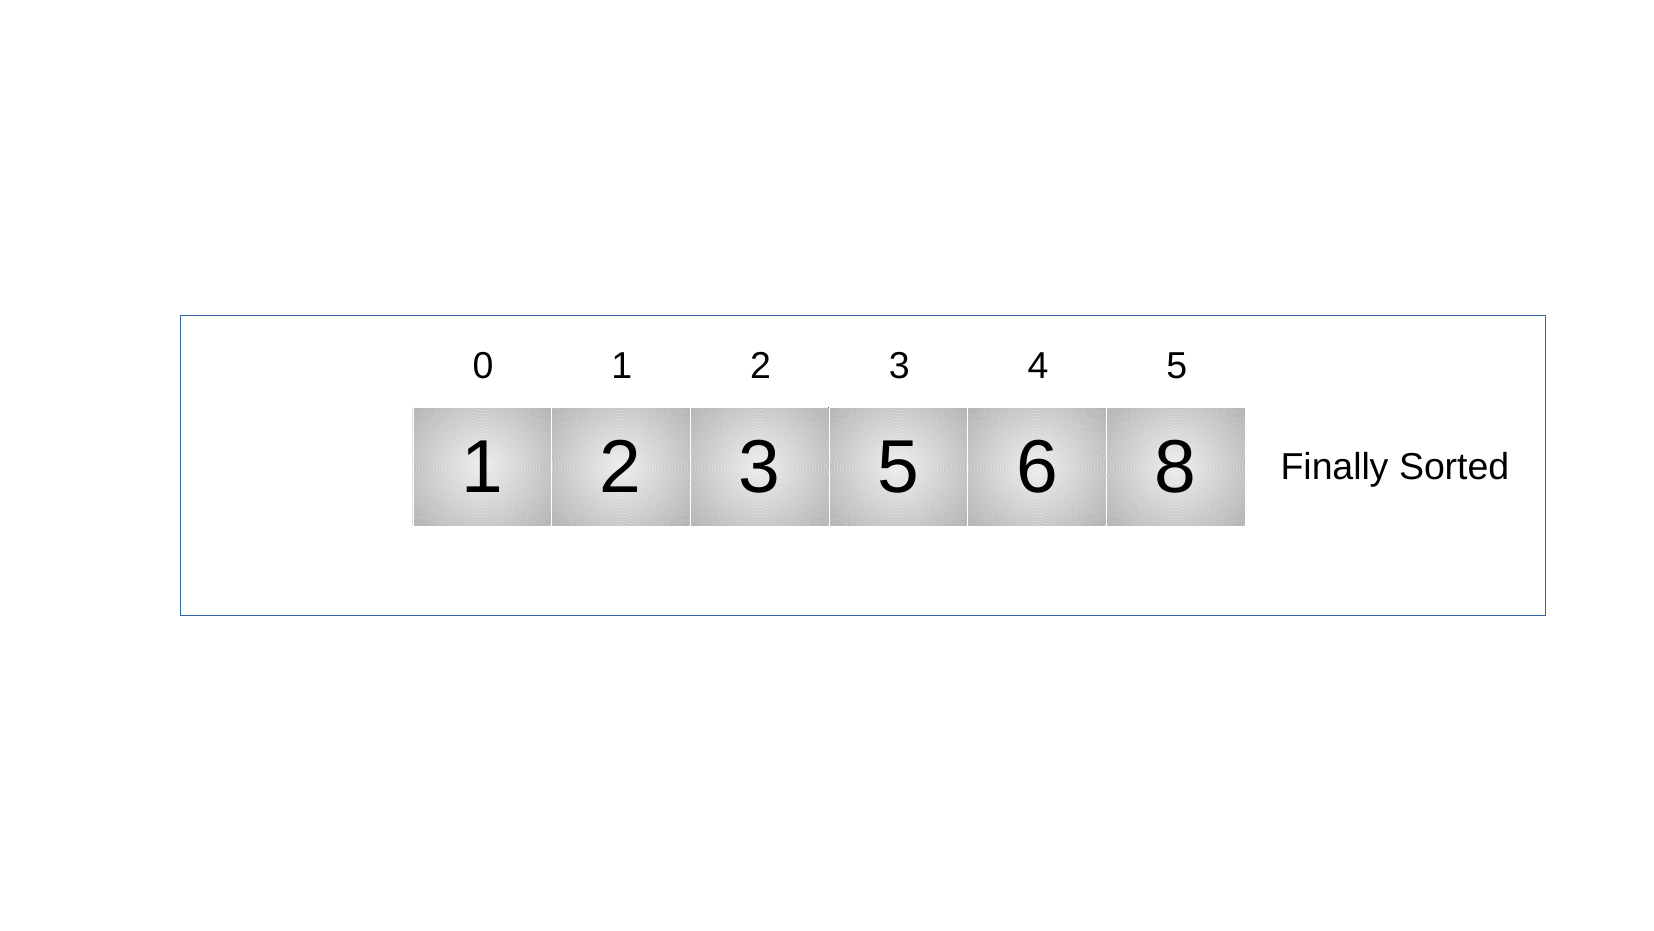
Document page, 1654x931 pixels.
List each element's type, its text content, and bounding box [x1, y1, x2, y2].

table_header 3 [691, 408, 829, 526]
table_header 2 [552, 408, 690, 526]
table_header 5 [1107, 277, 1246, 395]
table_header 5 [830, 408, 967, 526]
text_box Finally Sorted [1265, 438, 1525, 496]
table_header 4 [969, 277, 1107, 395]
text_box [180, 315, 1546, 616]
table_header 6 [968, 408, 1106, 526]
table_header 2 [691, 277, 830, 395]
table_header 0 [414, 277, 552, 395]
table_header 1 [552, 277, 691, 395]
table_header 3 [830, 277, 969, 395]
table_header 1 [414, 408, 551, 526]
table_header 8 [1107, 408, 1245, 526]
